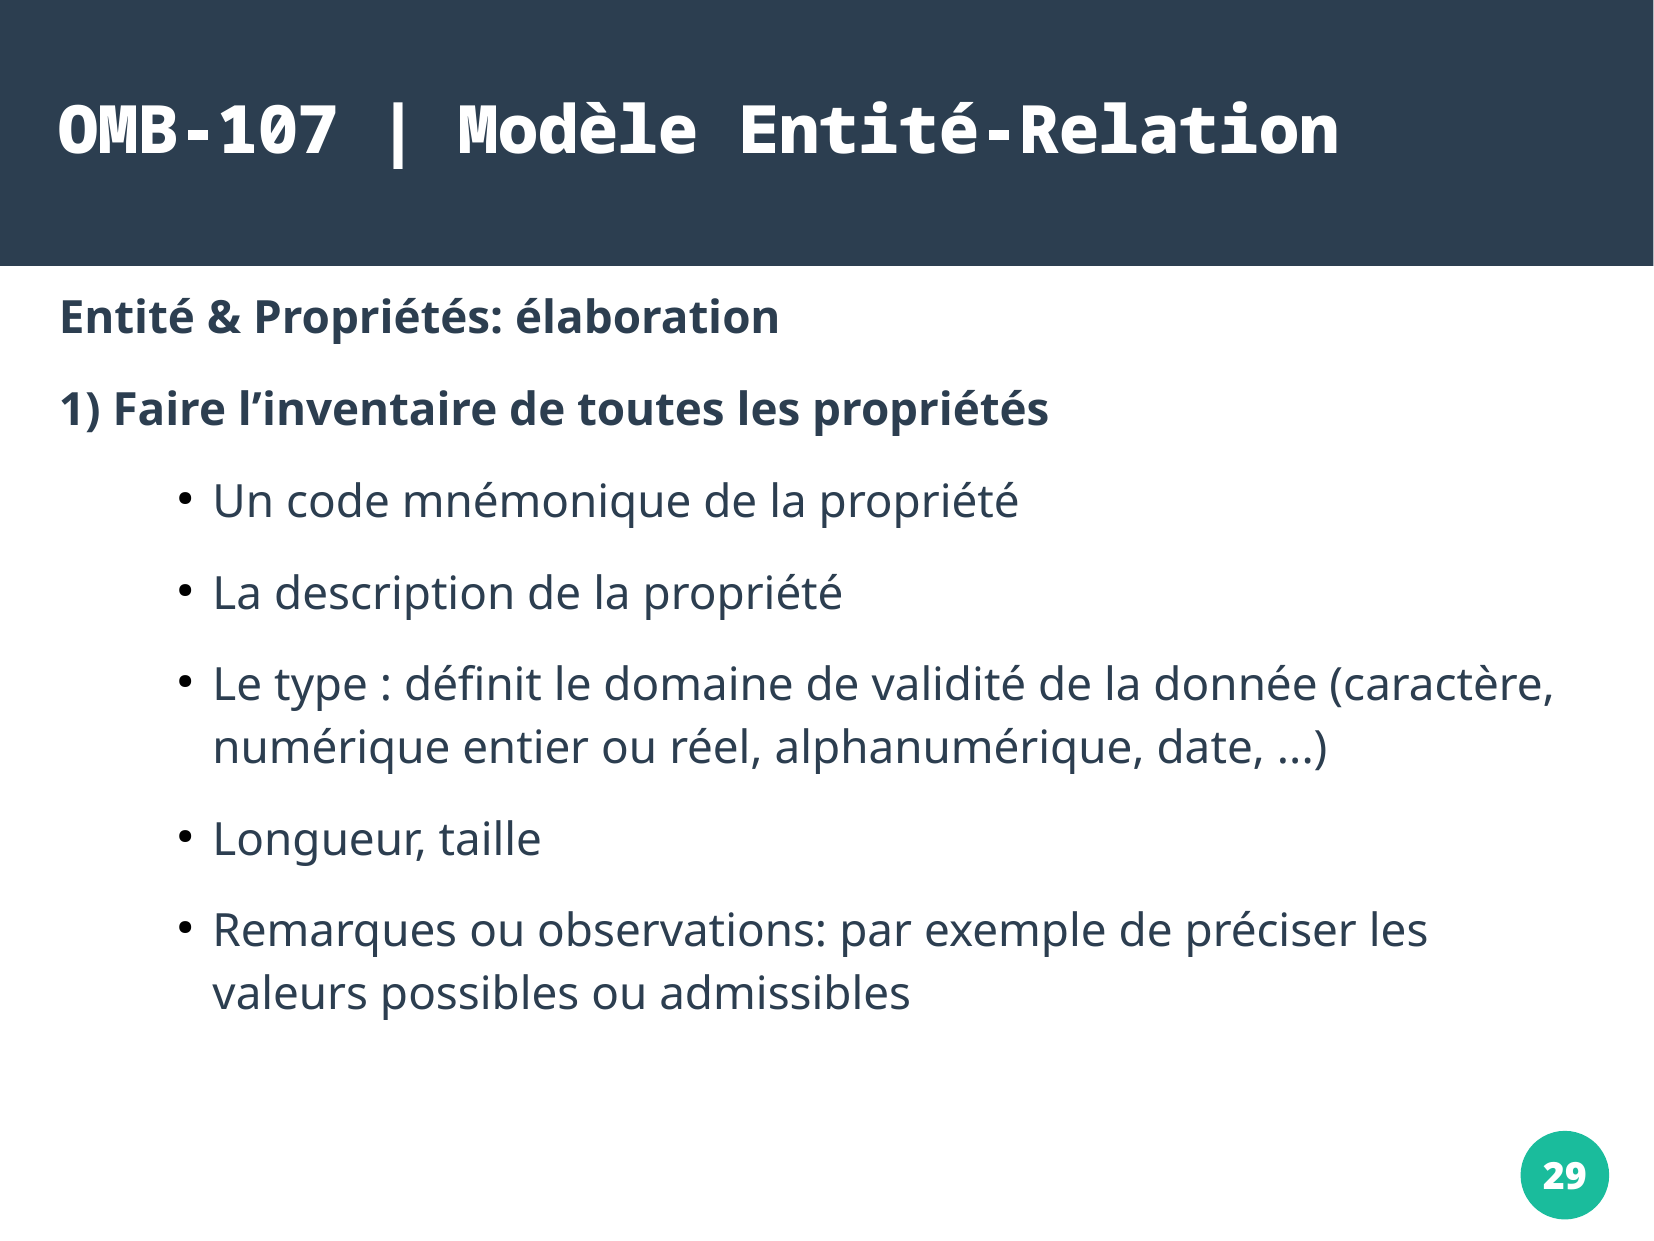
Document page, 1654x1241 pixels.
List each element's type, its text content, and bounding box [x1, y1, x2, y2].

list Entité & Propriétés: élaboration 1) Faire l’inventaire de toutes les propriétés Un code mnémonique de la propriété La description de la propriété Le type : définit le domaine de validité de la donnée (caractère, numérique entier ou réel, alphanumérique, date, ...) Longueur, taille Remarques ou observations: par exemple de préciser les valeurs possibles ou admissibles [58, 285, 1595, 1152]
title OMB-107 | Modèle Entité-Relation [58, 49, 1595, 207]
